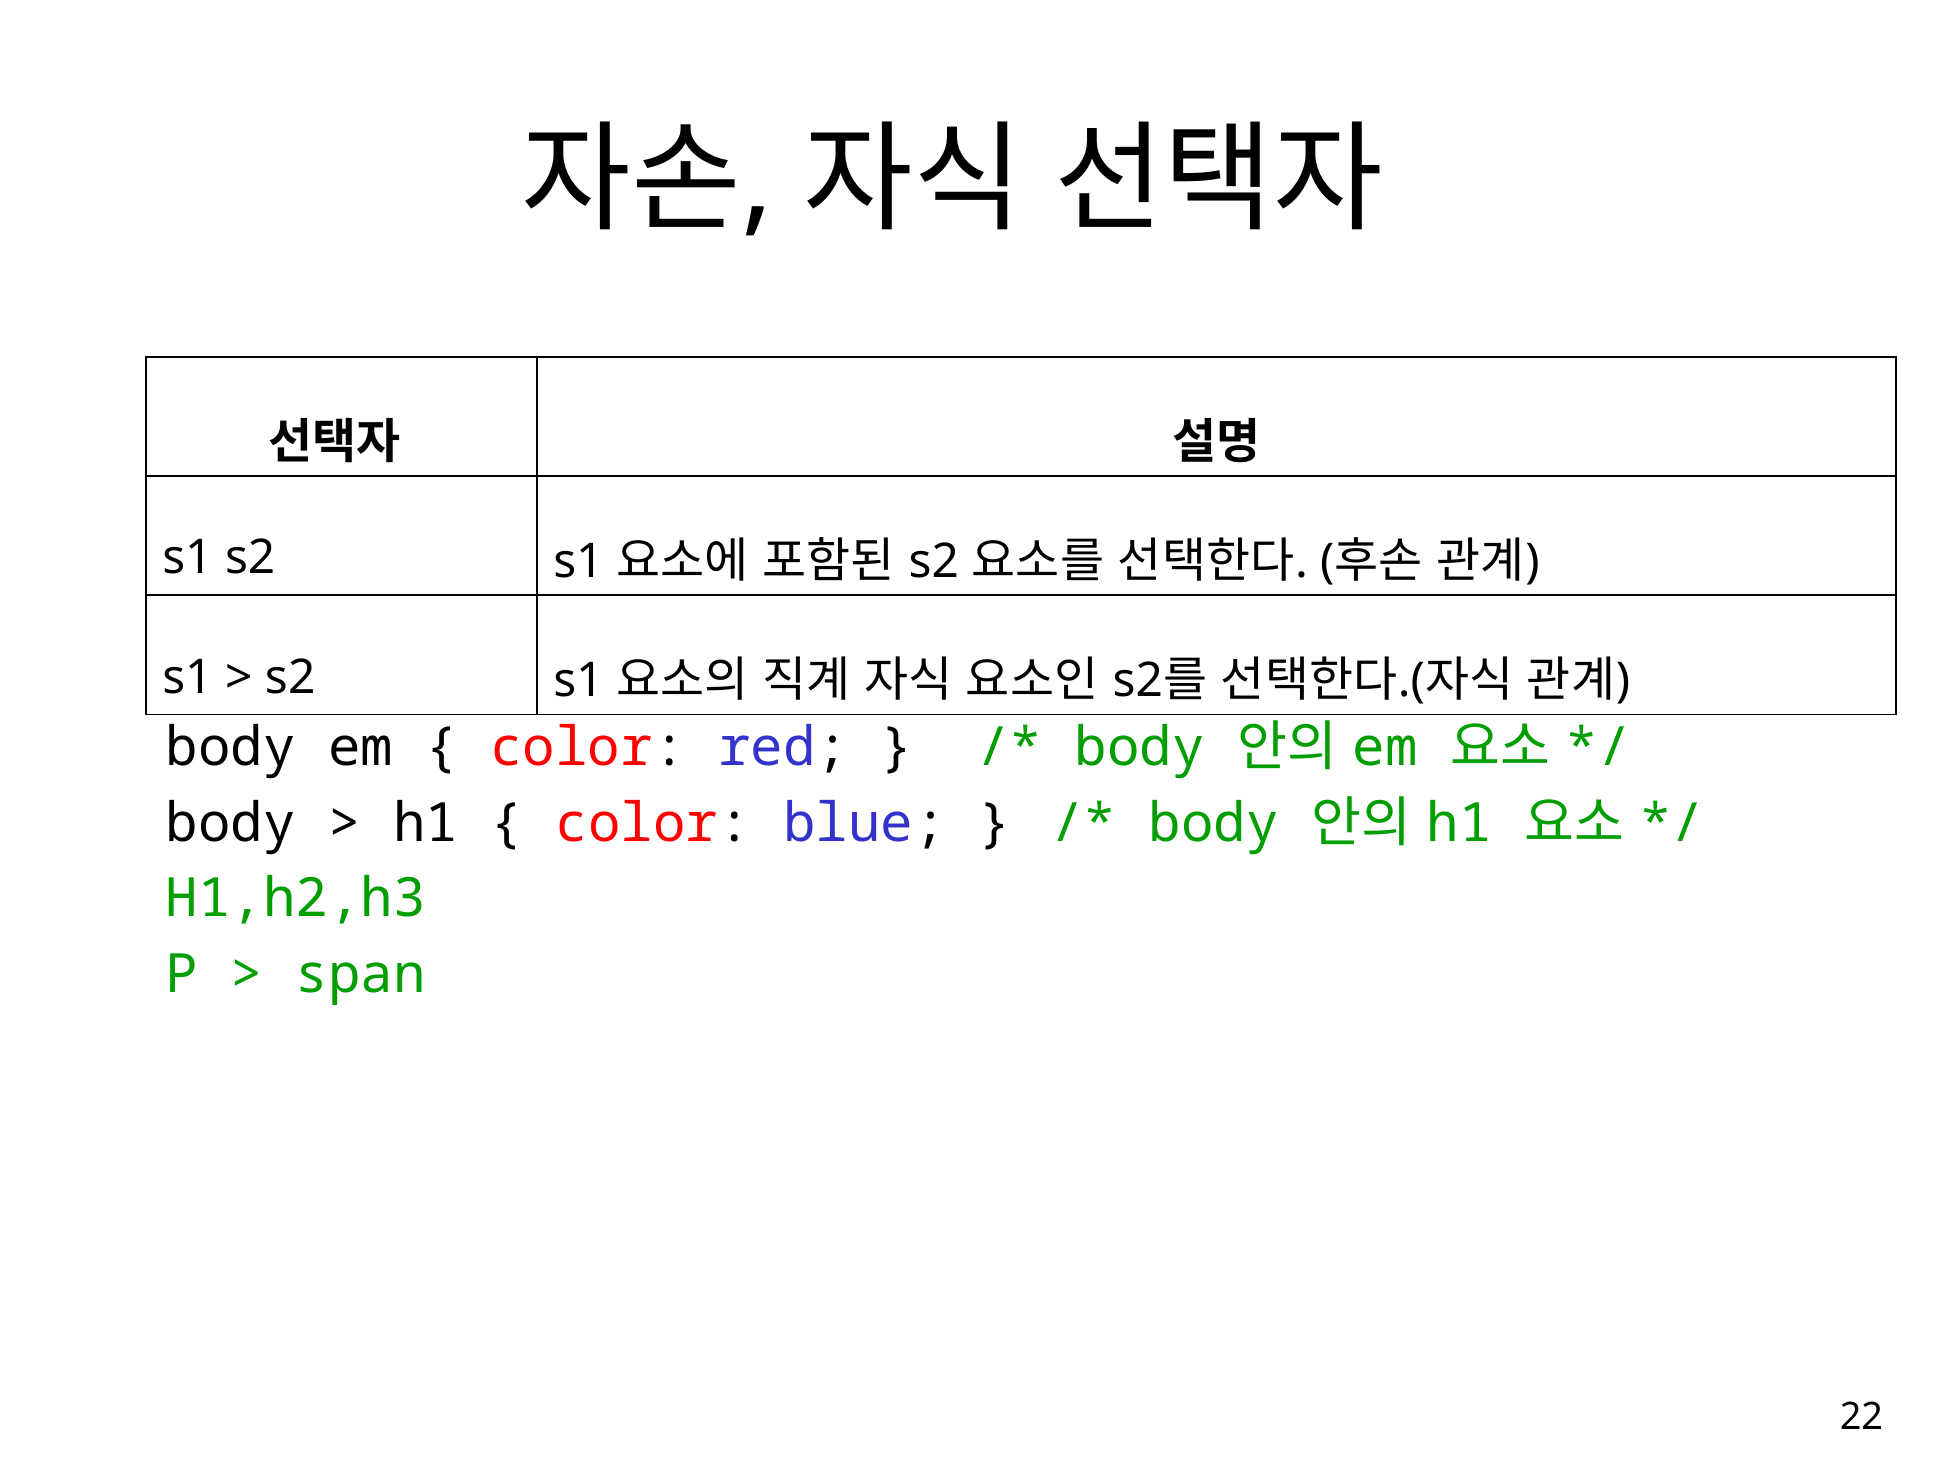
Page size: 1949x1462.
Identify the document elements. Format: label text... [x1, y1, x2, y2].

table_cell s1 > s2 [147, 596, 536, 701]
table_cell s1 요소의 직계 자식 요소인 s2를 선택한다.(자식 관계) [538, 596, 1895, 701]
table_cell s1 요소에 포함된 s2 요소를 선택한다. (후손 관계) [538, 477, 1895, 594]
title 자손, 자식 선택자 [156, 92, 1749, 255]
slide_number <숫자> [1496, 1372, 1899, 1462]
table_header 설명 [538, 358, 1895, 475]
table_header 선택자 [147, 358, 536, 475]
table_cell s1 s2 [147, 477, 536, 594]
text_box body em { color: red; } /* body 안의 em 요소 */ body > h1 { color: blue; } /* body 안의 h1 요소 */ H1,h2,h3 P > span [146, 701, 1897, 1046]
